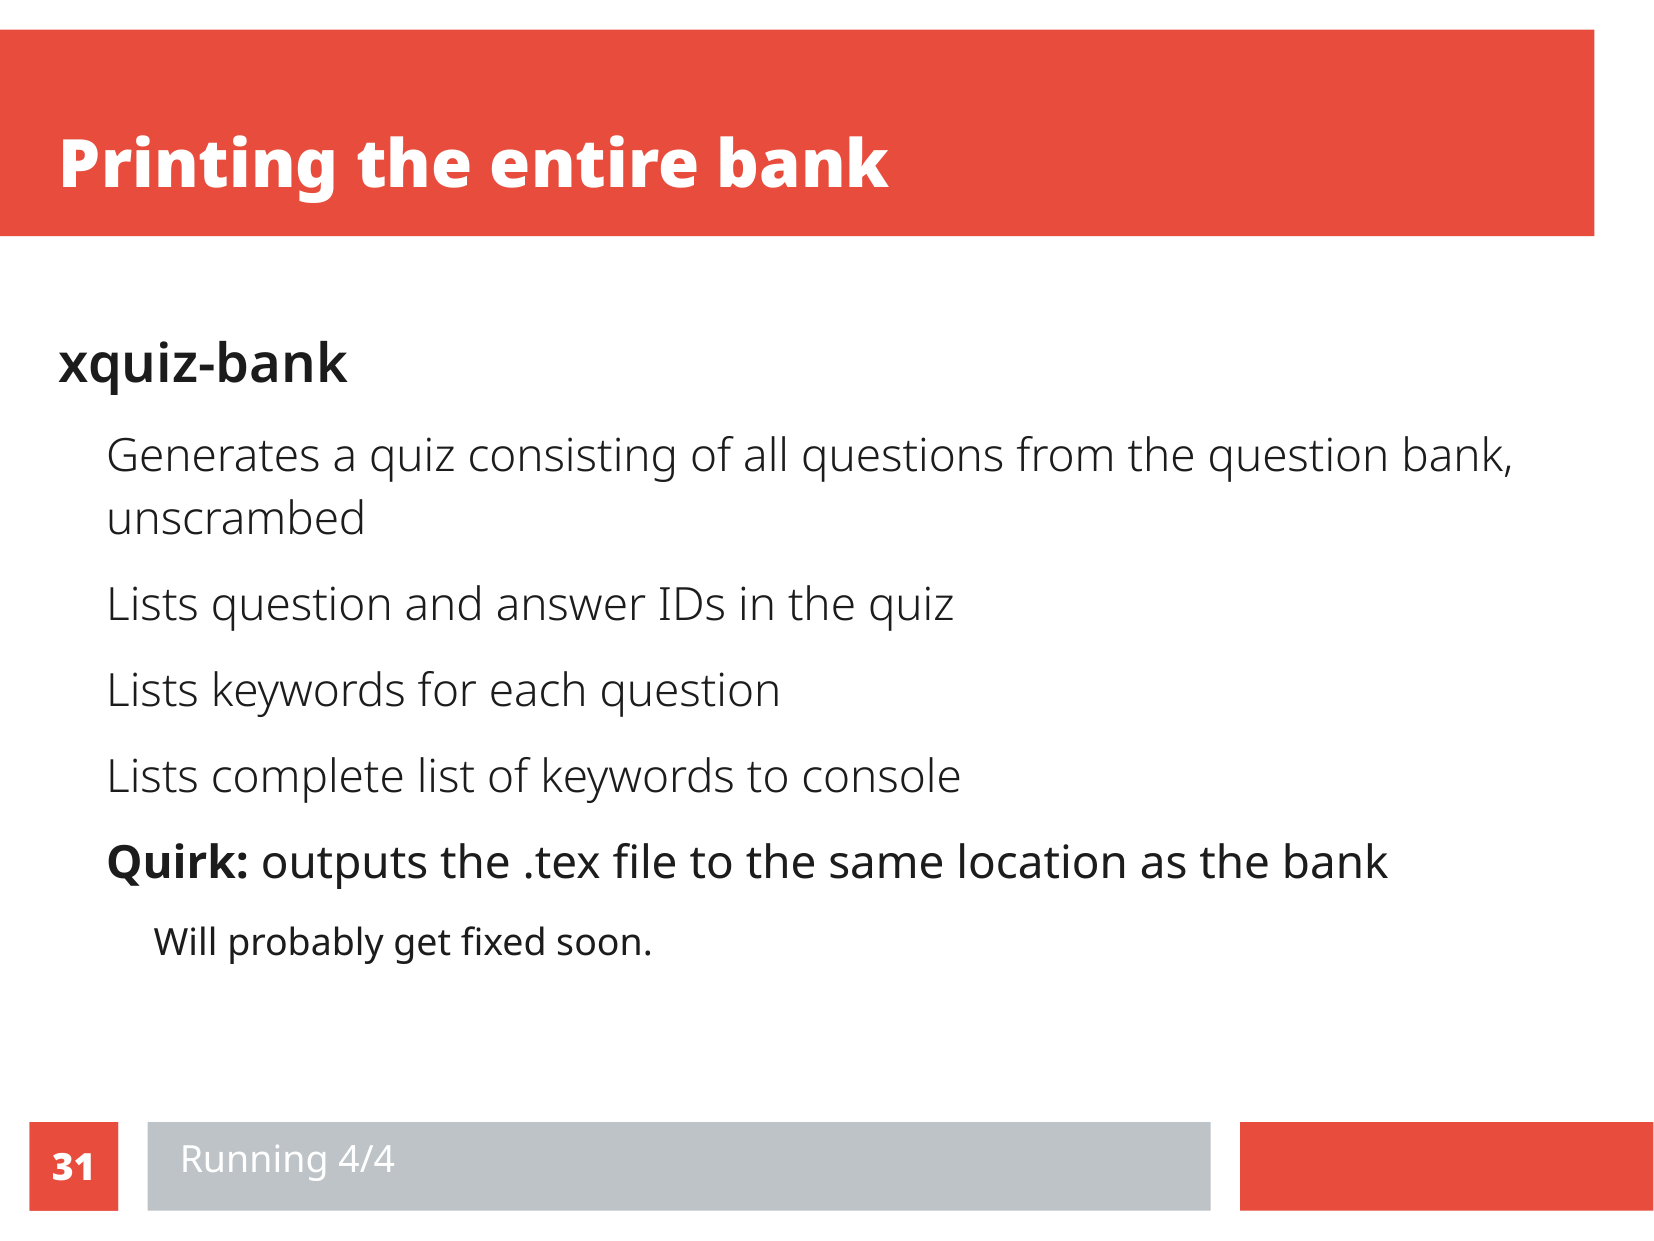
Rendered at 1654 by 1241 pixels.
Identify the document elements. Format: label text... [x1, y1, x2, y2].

list xquiz-bank Generates a quiz consisting of all questions from the question bank, unscrambed Lists question and answer IDs in the quiz Lists keywords for each question Lists complete list of keywords to console Quirk: outputs the .tex file to the same location as the bank Will probably get fixed soon. [59, 324, 1565, 1093]
title Printing the entire bank [59, 59, 1595, 207]
text_box Running 4/4 [165, 1125, 736, 1184]
